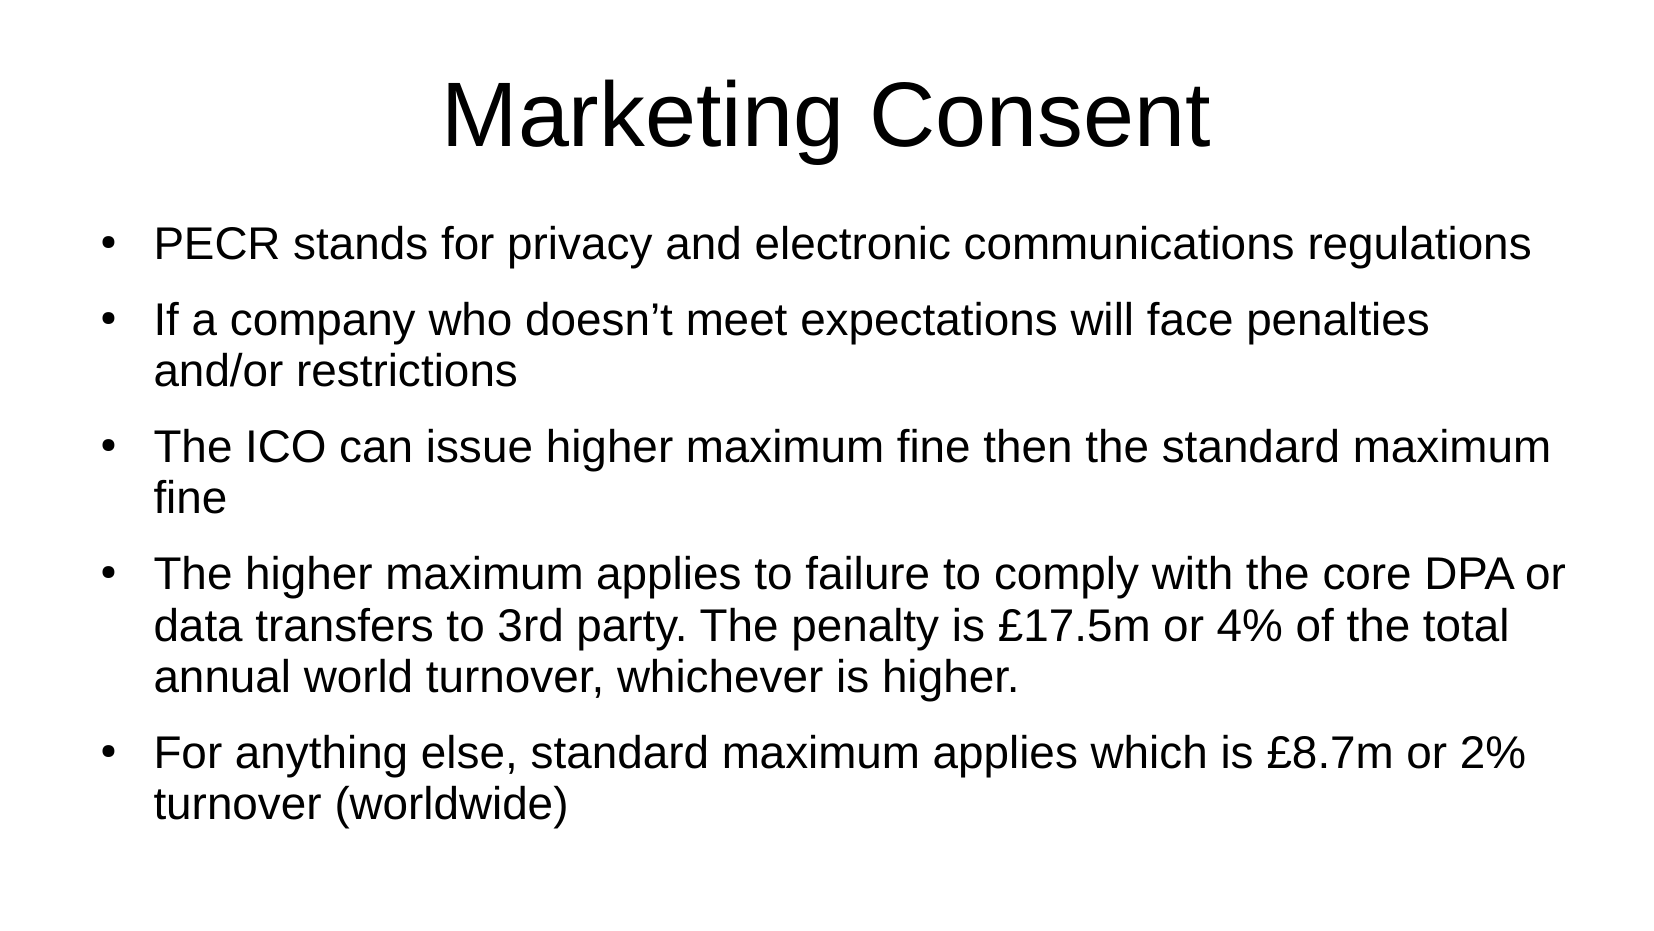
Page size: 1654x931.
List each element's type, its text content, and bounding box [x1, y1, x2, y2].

title Marketing Consent [82, 37, 1571, 193]
list PECR stands for privacy and electronic communications regulations If a company who doesn’t meet expectations will face penalties and/or restrictions The ICO can issue higher maximum fine then the standard maximum fine The higher maximum applies to failure to comply with the core DPA or data transfers to 3rd party. The penalty is £17.5m or 4% of the total annual world turnover, whichever is higher. For anything else, standard maximum applies which is £8.7m or 2% turnover (worldwide) [82, 217, 1571, 886]
